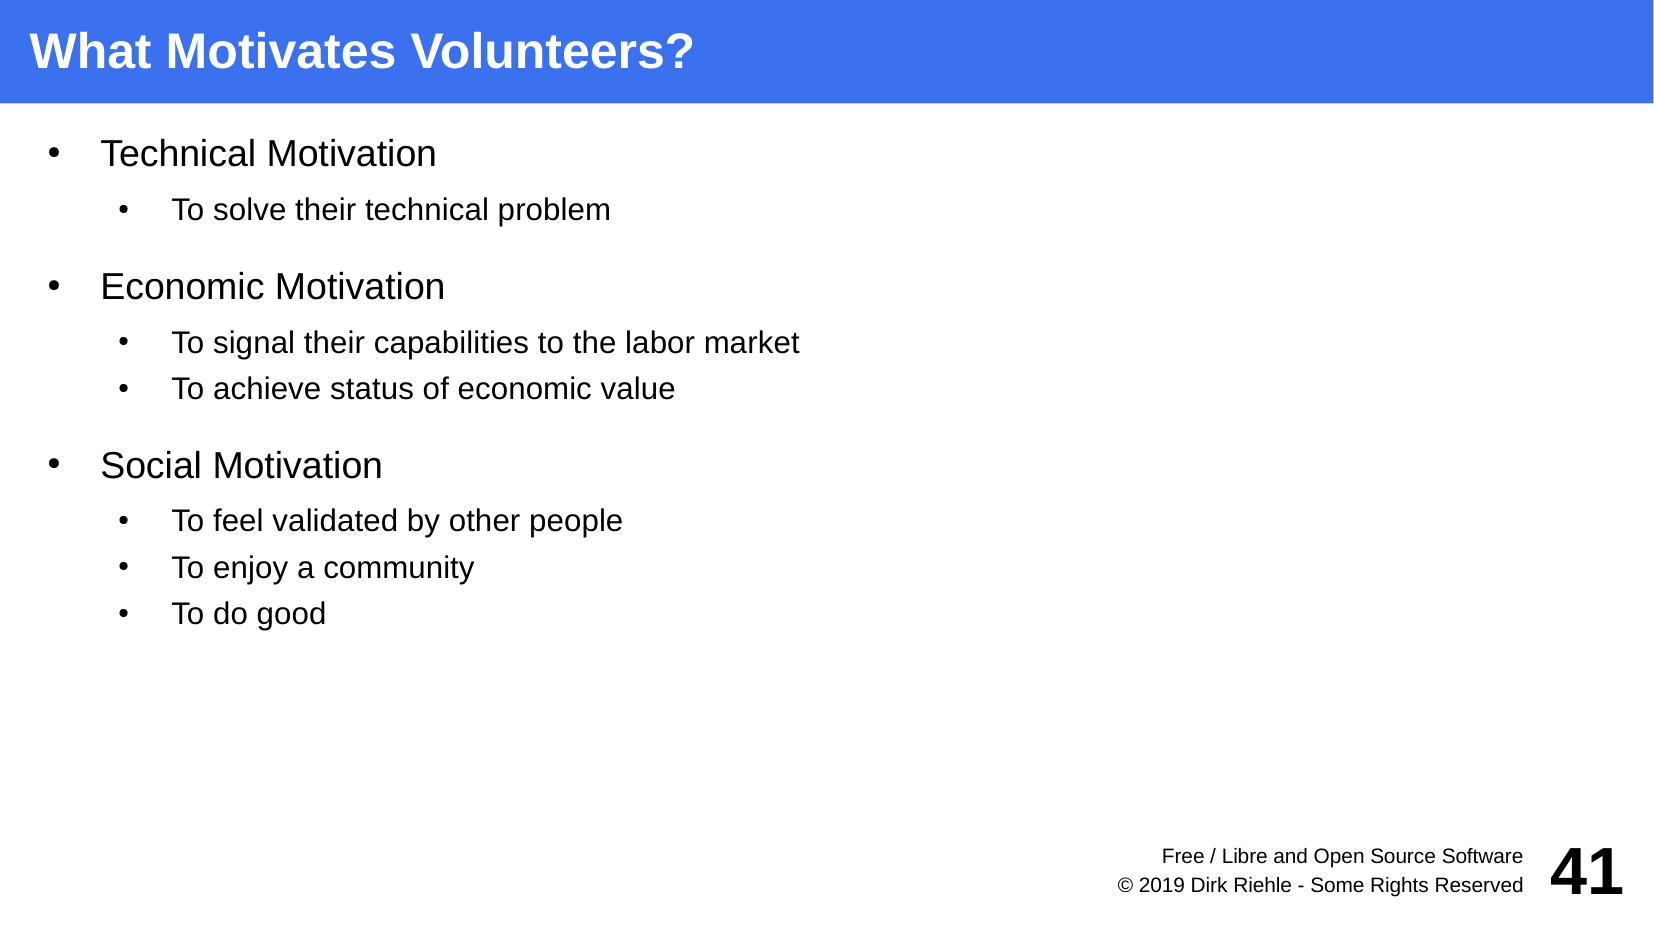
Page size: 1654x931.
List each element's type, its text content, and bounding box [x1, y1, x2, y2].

title What Motivates Volunteers? [0, 0, 1654, 104]
list Technical Motivation To solve their technical problem Economic Motivation To signal their capabilities to the labor market To achieve status of economic value Social Motivation To feel validated by other people To enjoy a community To do good [29, 132, 1625, 813]
